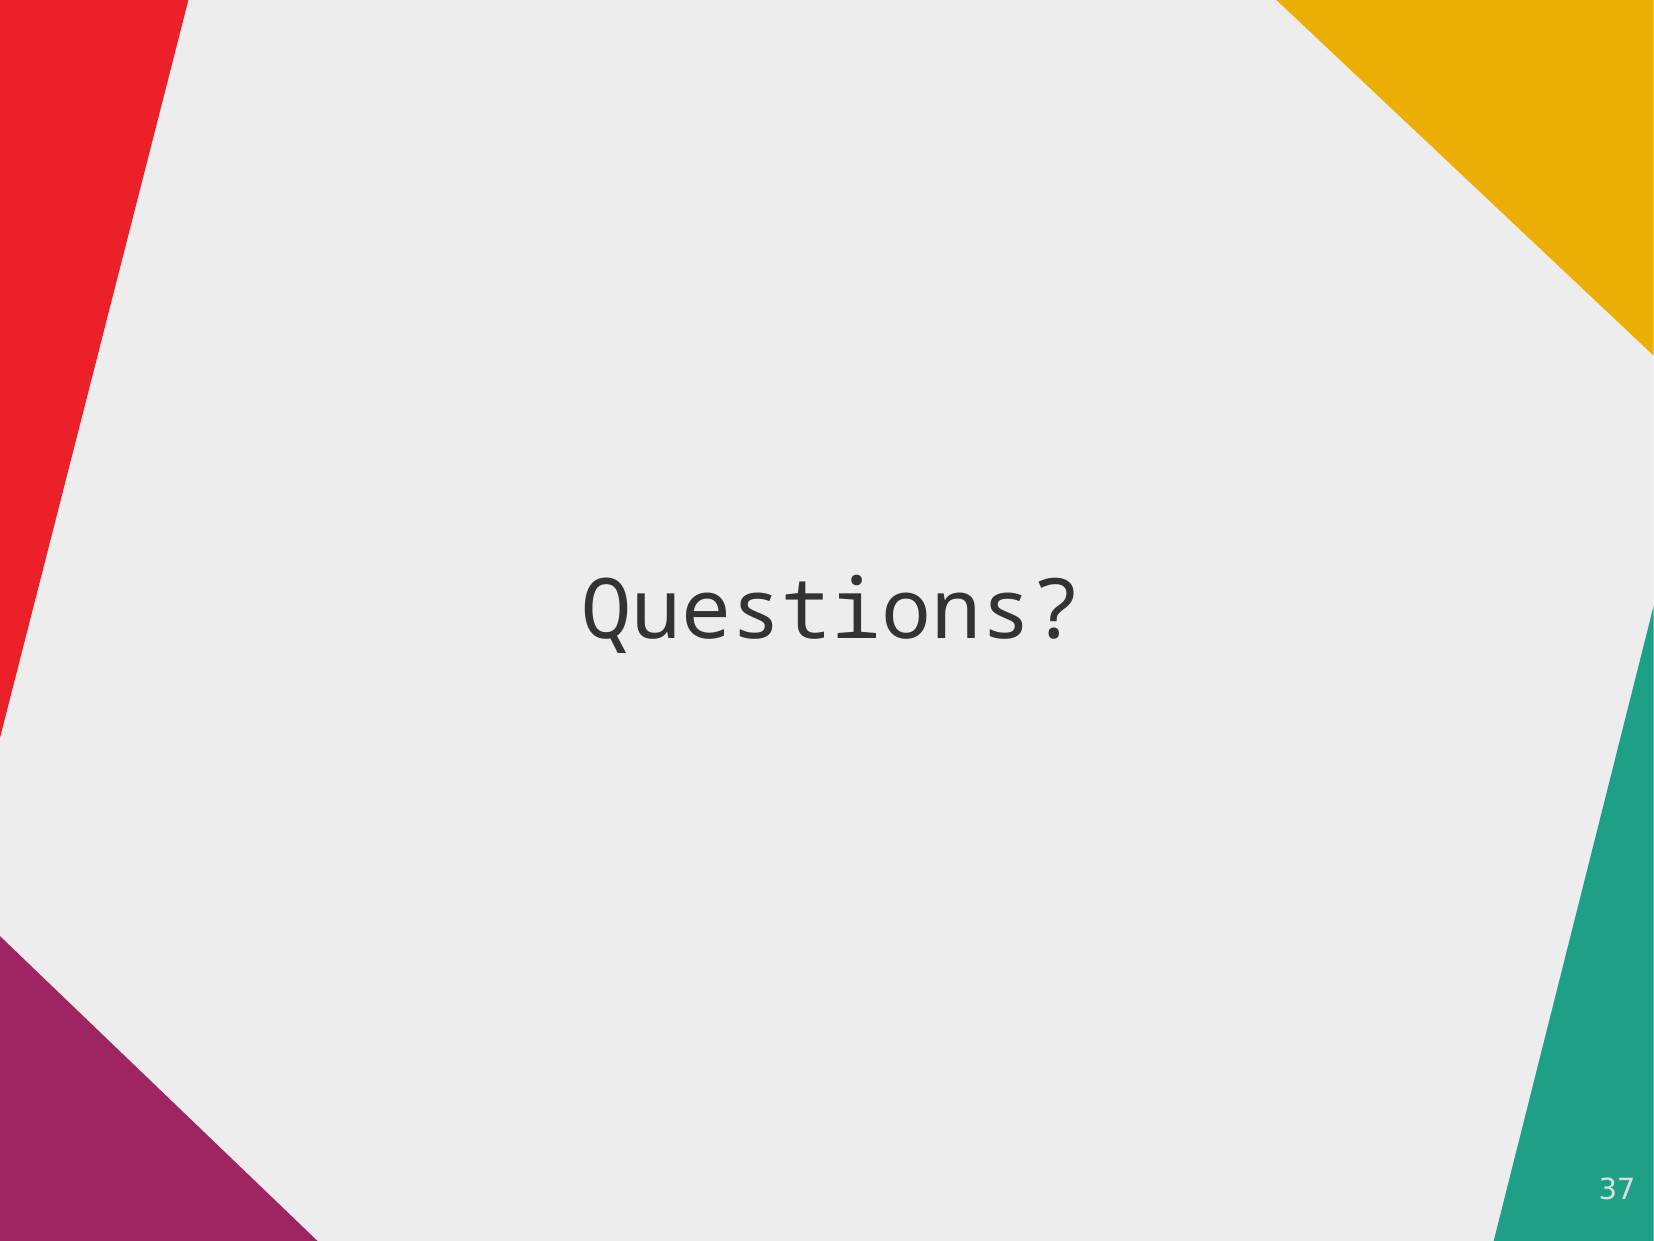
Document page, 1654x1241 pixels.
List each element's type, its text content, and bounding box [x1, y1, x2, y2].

title Questions? [120, 508, 1544, 706]
